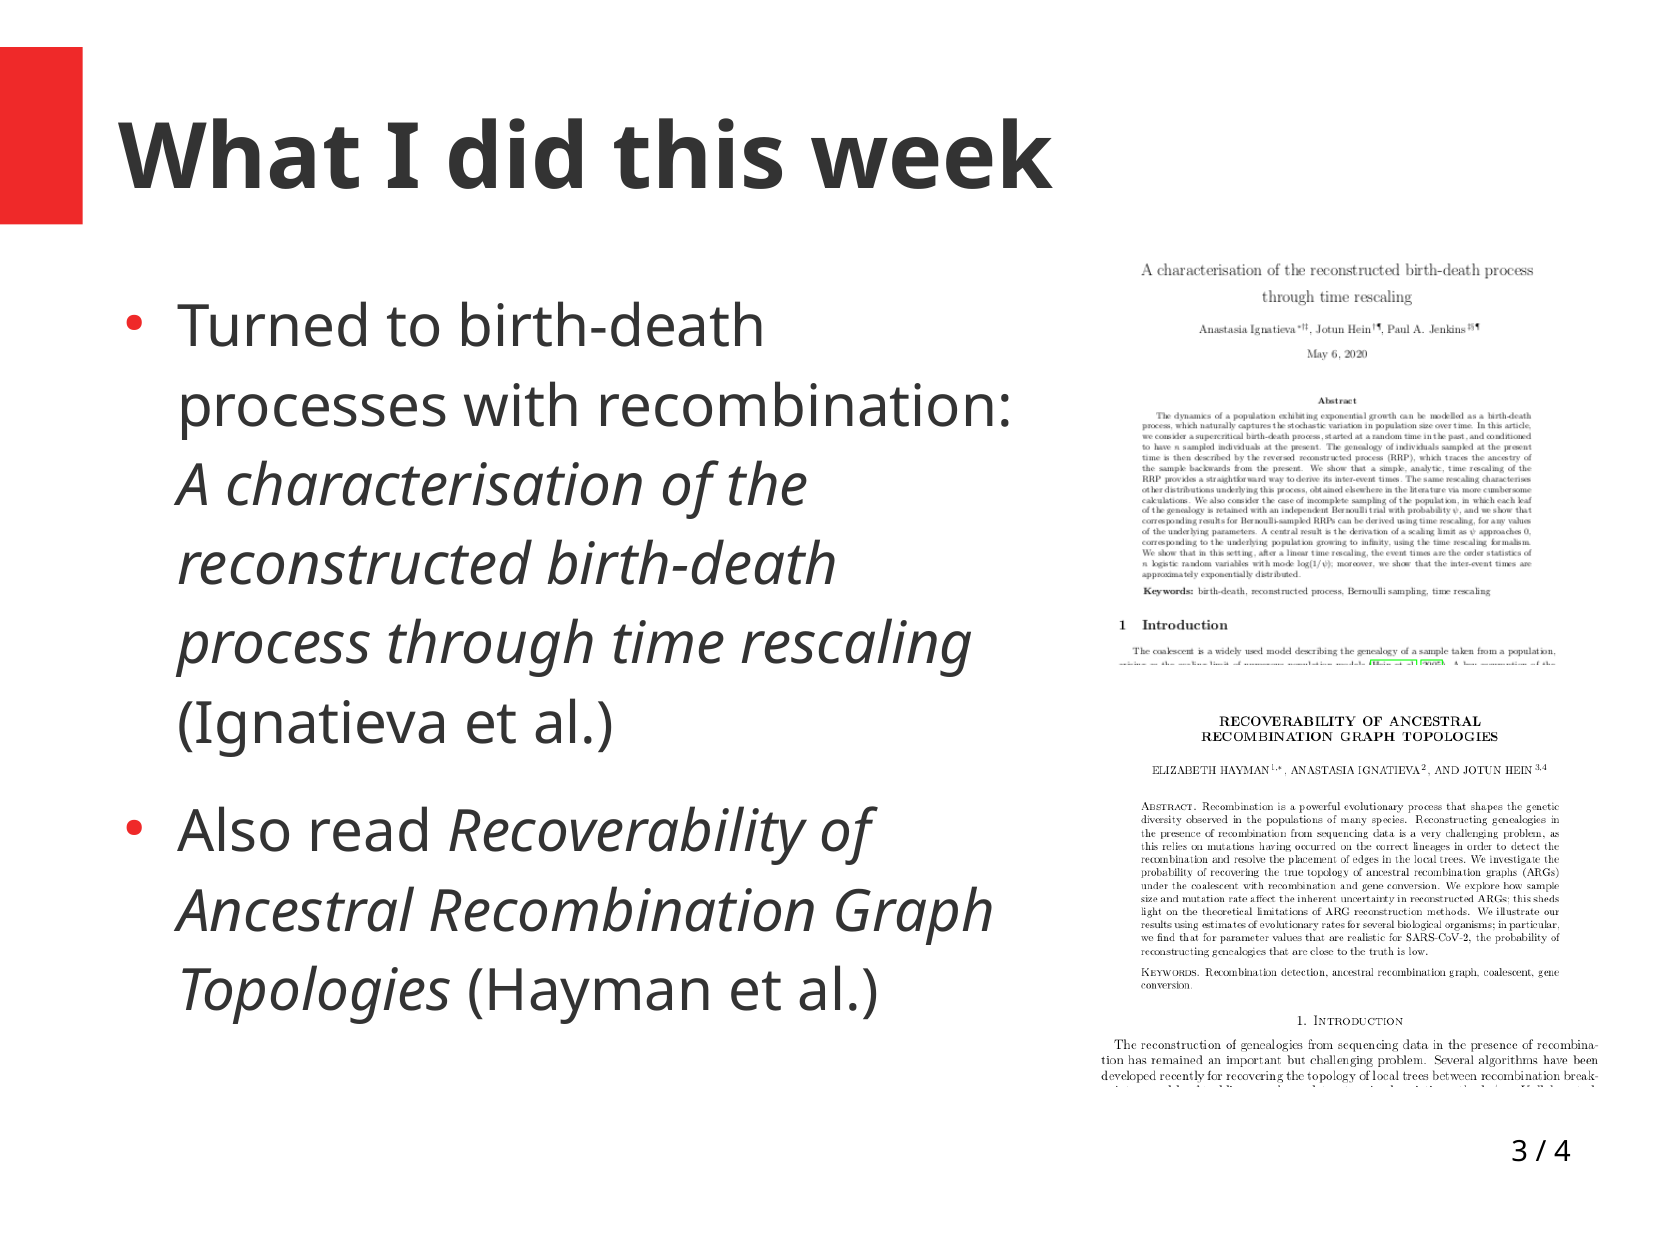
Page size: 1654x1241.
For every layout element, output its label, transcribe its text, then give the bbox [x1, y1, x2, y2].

picture [1098, 224, 1583, 665]
picture [1086, 685, 1619, 1087]
list Turned to birth-death processes with recombination: A characterisation of the reconstructed birth-death process through time rescaling (Ignatieva et al.) Also read Recoverability of Ancestral Recombination Graph Topologies (Hayman et al.) [106, 284, 1016, 1004]
title What I did this week [118, 49, 1571, 257]
